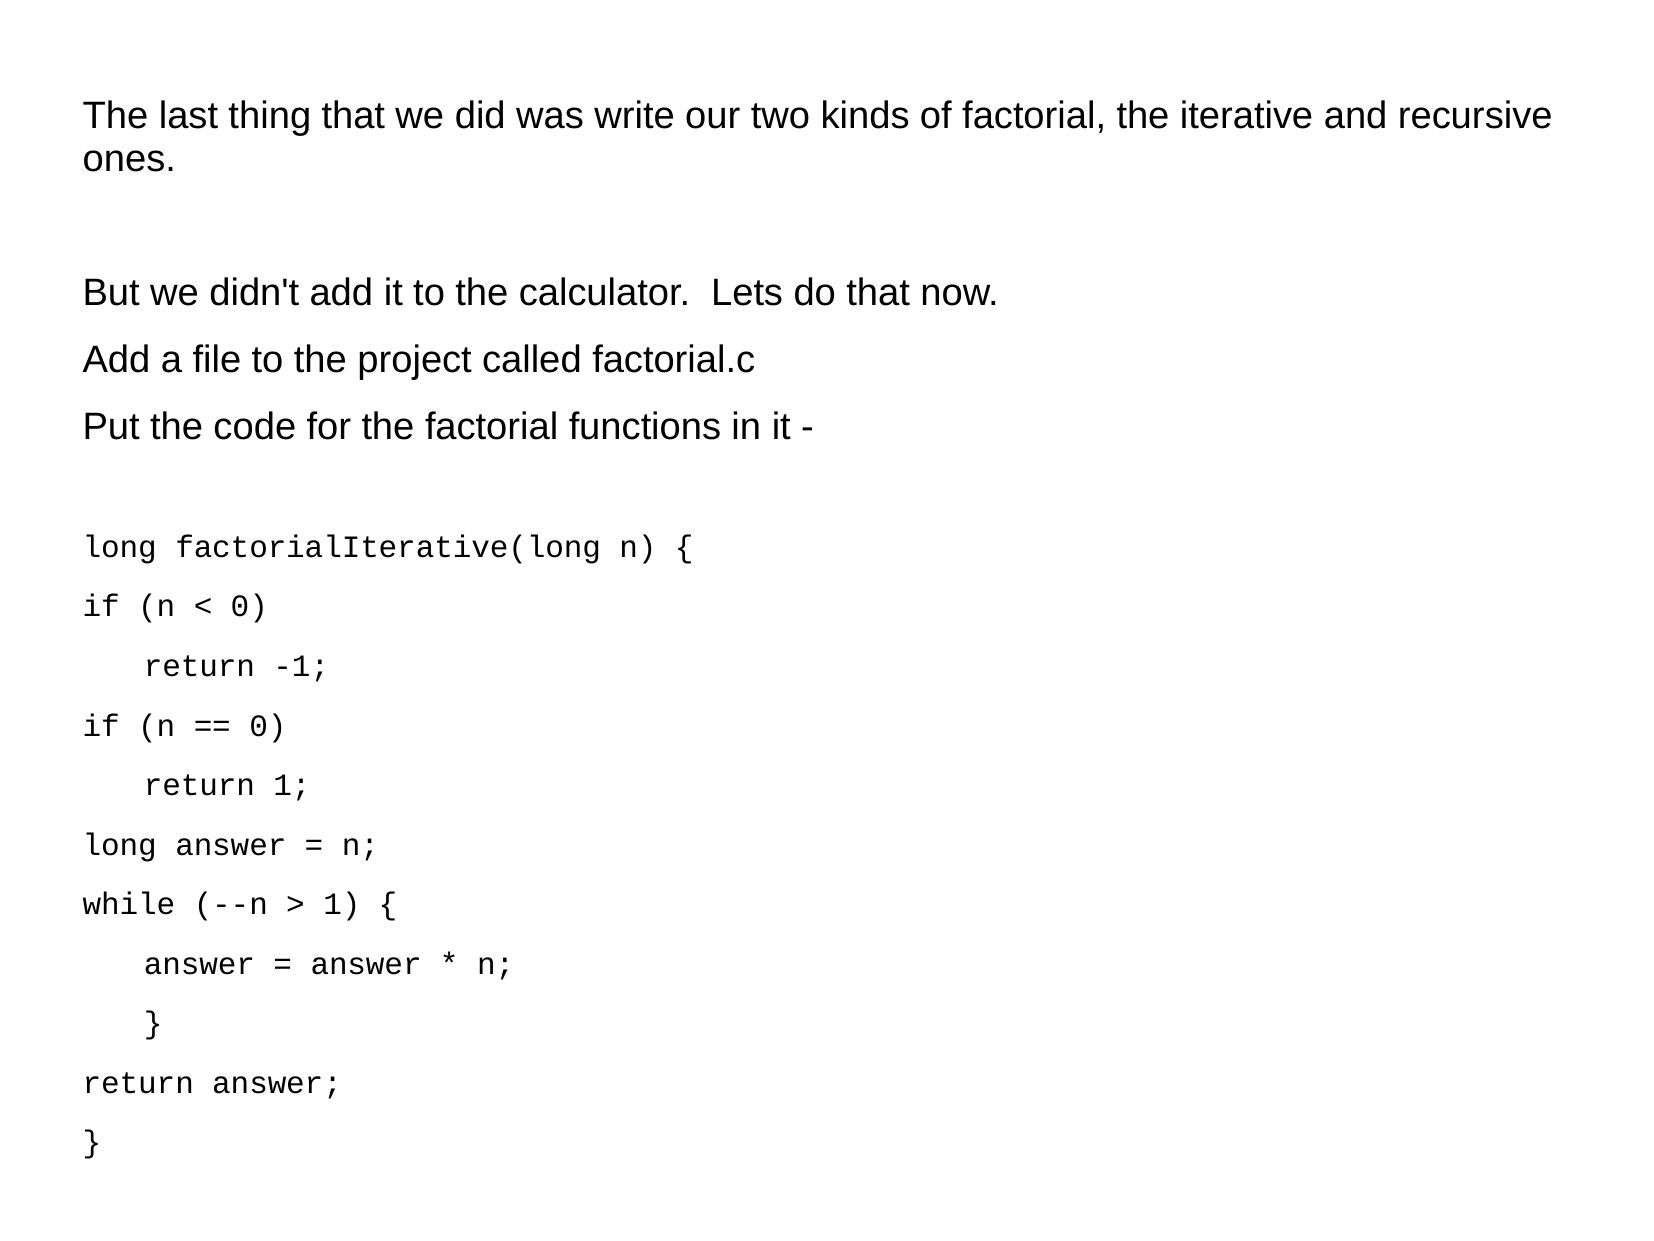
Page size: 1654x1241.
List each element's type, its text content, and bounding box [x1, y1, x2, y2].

list The last thing that we did was write our two kinds of factorial, the iterative and recursive ones. But we didn't add it to the calculator. Lets do that now. Add a file to the project called factorial.c Put the code for the factorial functions in it - long factorialIterative(long n) { if (n < 0) return -1; if (n == 0) return 1; long answer = n; while (--n > 1) { answer = answer * n; } return answer; } [82, 94, 1571, 1170]
